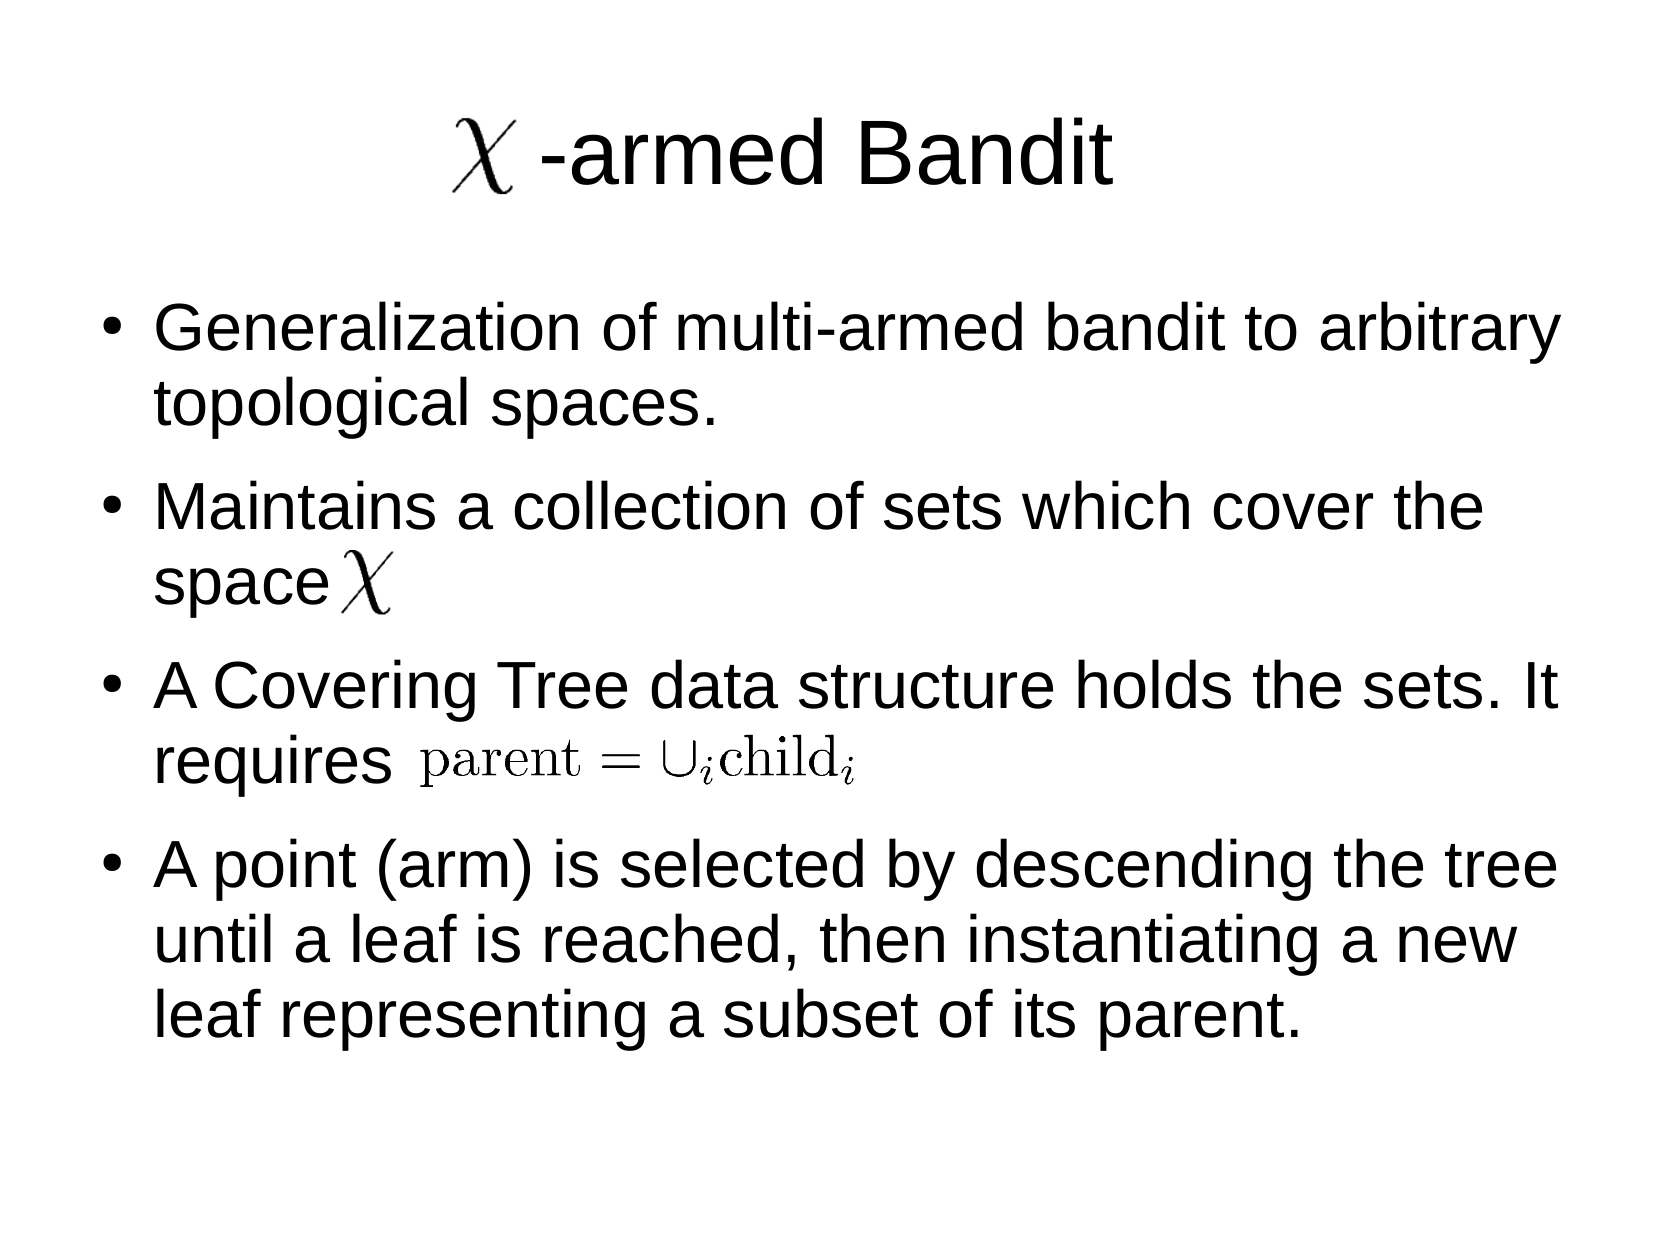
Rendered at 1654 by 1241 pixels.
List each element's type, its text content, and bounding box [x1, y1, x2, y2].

picture [430, 104, 543, 210]
picture [414, 730, 870, 795]
picture [323, 538, 415, 628]
title -armed Bandit [82, 49, 1571, 257]
list Generalization of multi-armed bandit to arbitrary topological spaces. Maintains a collection of sets which cover the space A Covering Tree data structure holds the sets. It requires A point (arm) is selected by descending the tree until a leaf is reached, then instantiating a new leaf representing a subset of its parent. [82, 290, 1571, 1109]
